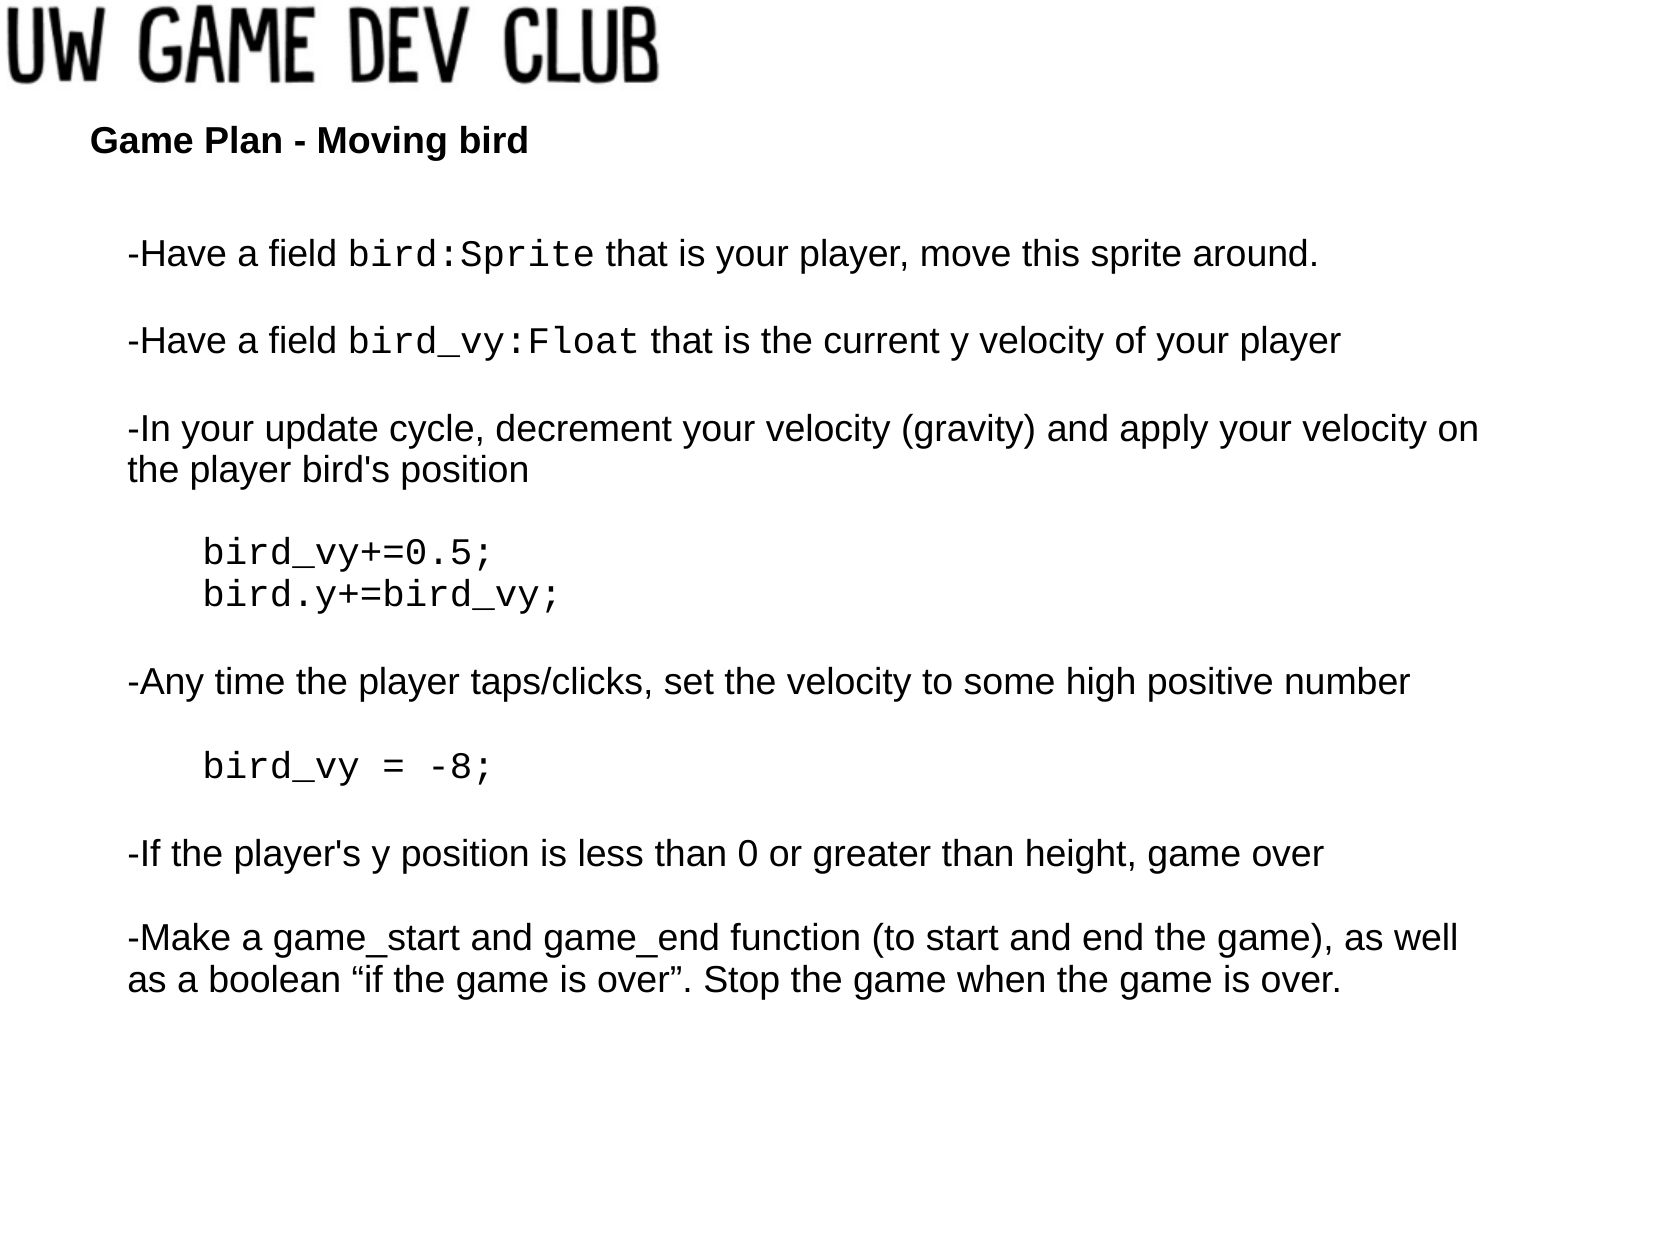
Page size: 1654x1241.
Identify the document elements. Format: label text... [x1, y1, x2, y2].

text_box Game Plan - Moving bird [75, 112, 1576, 171]
picture [1, 0, 676, 94]
text_box -Have a field bird:Sprite that is your player, move this sprite around. -Have a field bird_vy:Float that is the current y velocity of your player -In your update cycle, decrement your velocity (gravity) and apply your velocity on the player bird's position bird_vy+=0.5; bird.y+=bird_vy; -Any time the player taps/clicks, set the velocity to some high positive number bird_vy = -8; -If the player's y position is less than 0 or greater than height, game over -Make a game_start and game_end function (to start and end the game), as well as a boolean “if the game is over”. Stop the game when the game is over. [112, 225, 1501, 994]
